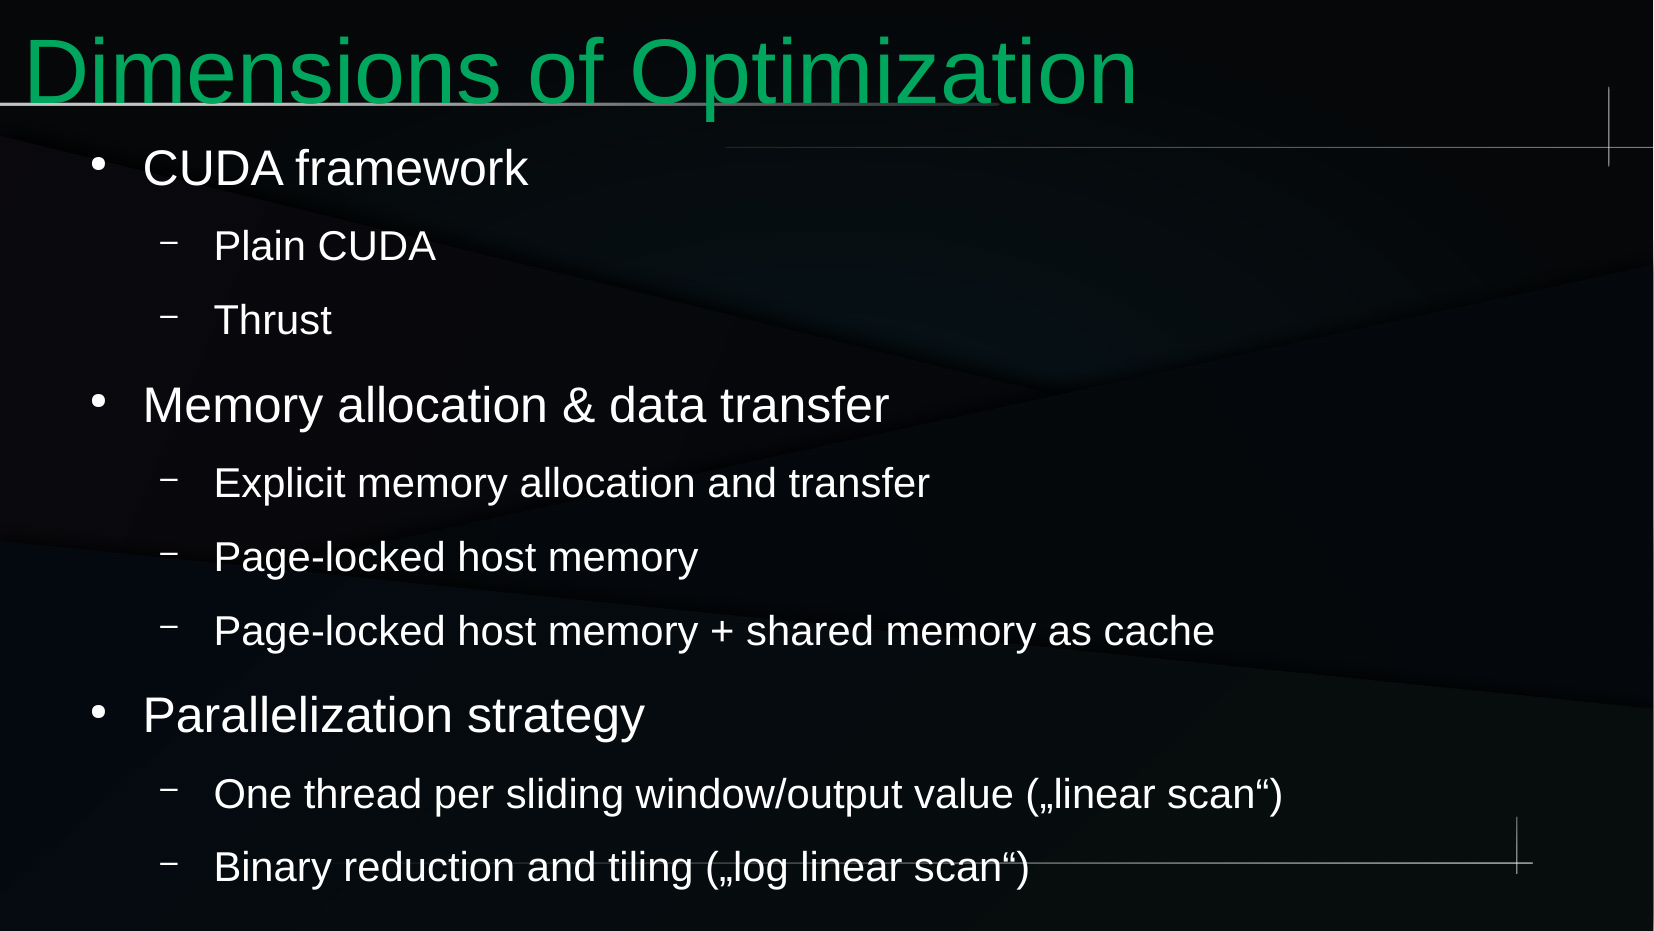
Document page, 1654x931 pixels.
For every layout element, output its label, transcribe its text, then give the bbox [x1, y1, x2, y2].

list CUDA framework Plain CUDA Thrust Memory allocation & data transfer Explicit memory allocation and transfer Page-locked host memory Page-locked host memory + shared memory as cache Parallelization strategy One thread per sliding window/output value („linear scan“) Binary reduction and tiling („log linear scan“) [71, 135, 1561, 676]
picture [0, 0, 1654, 931]
title Dimensions of Optimization [23, 11, 1589, 119]
